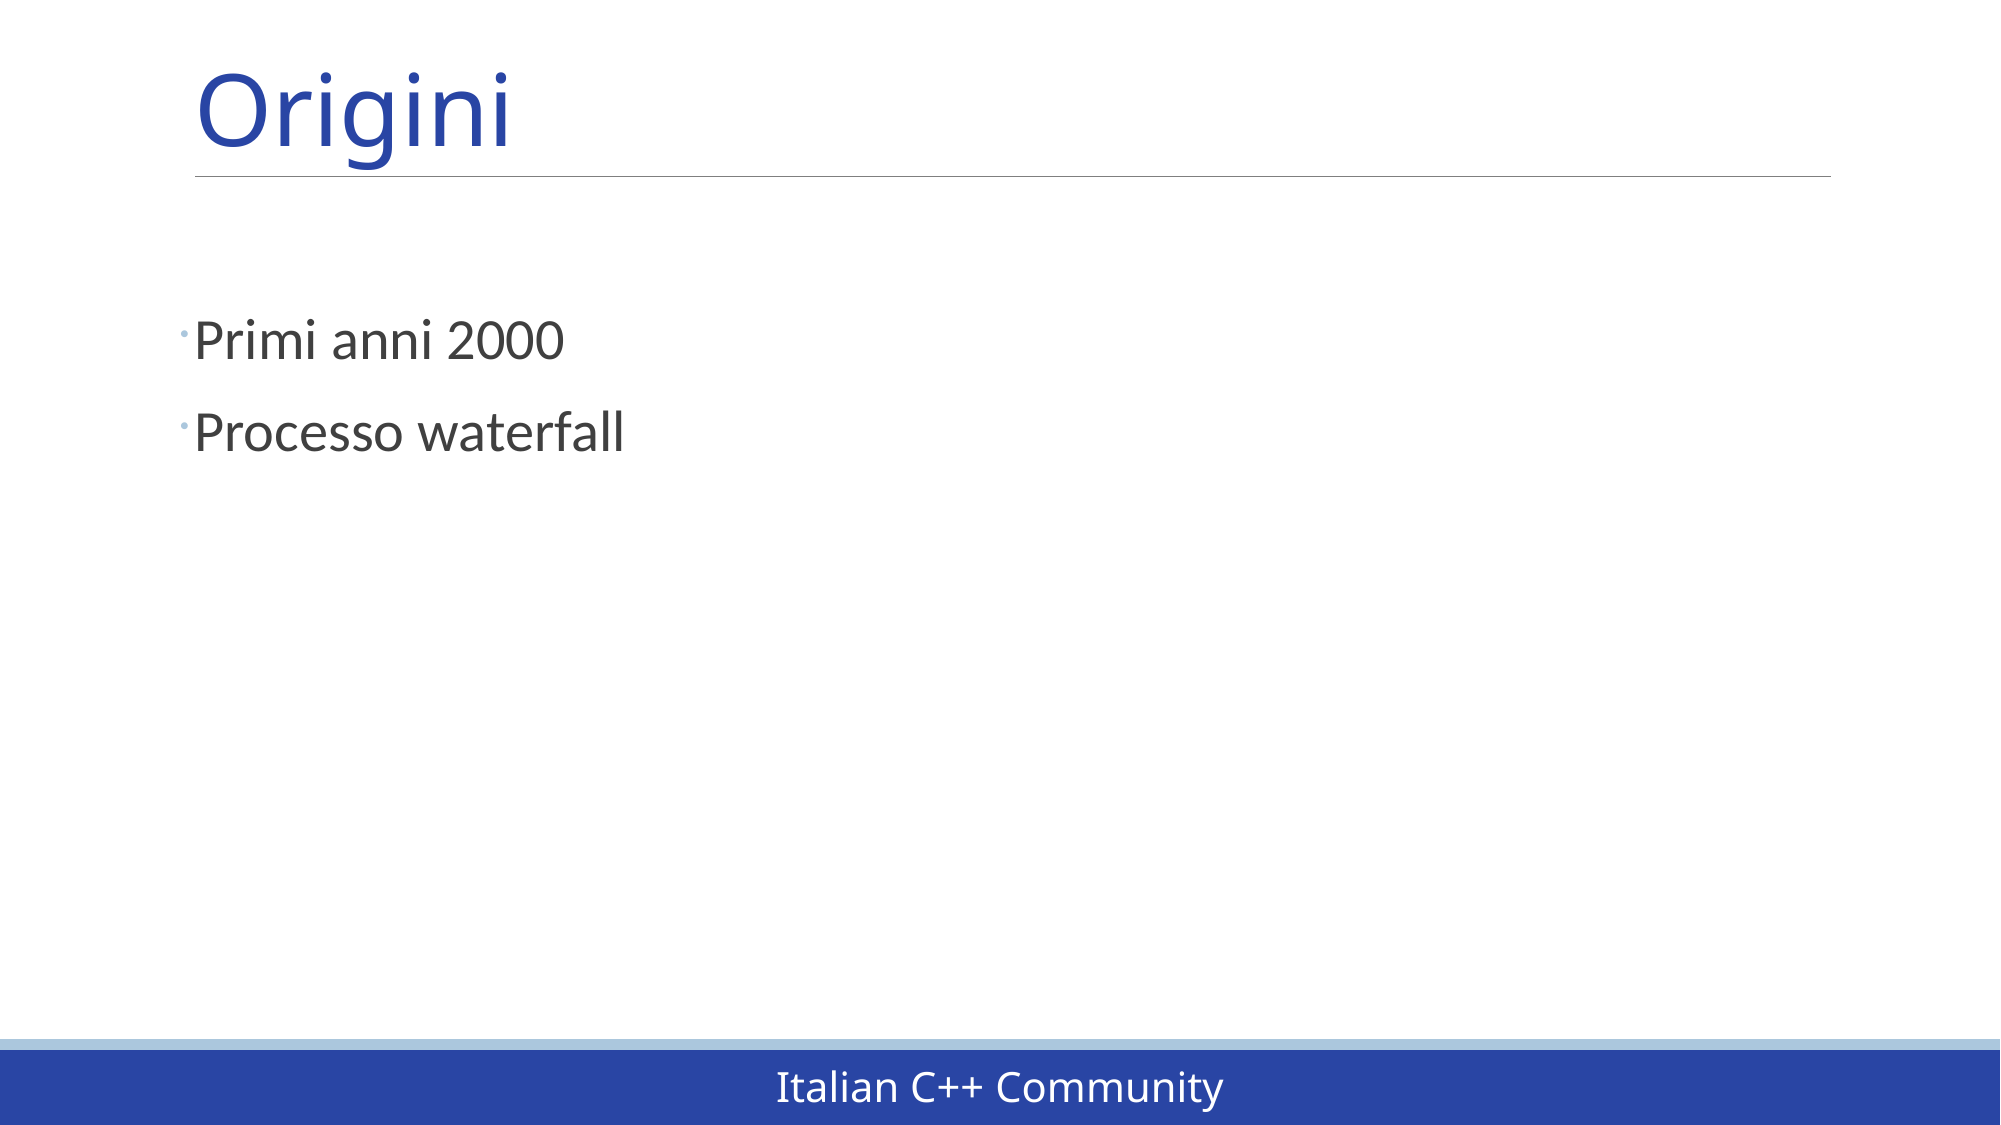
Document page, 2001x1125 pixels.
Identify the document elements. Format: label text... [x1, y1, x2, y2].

list Primi anni 2000 Processo waterfall [179, 202, 1830, 1011]
title Origini [179, 2, 1830, 175]
